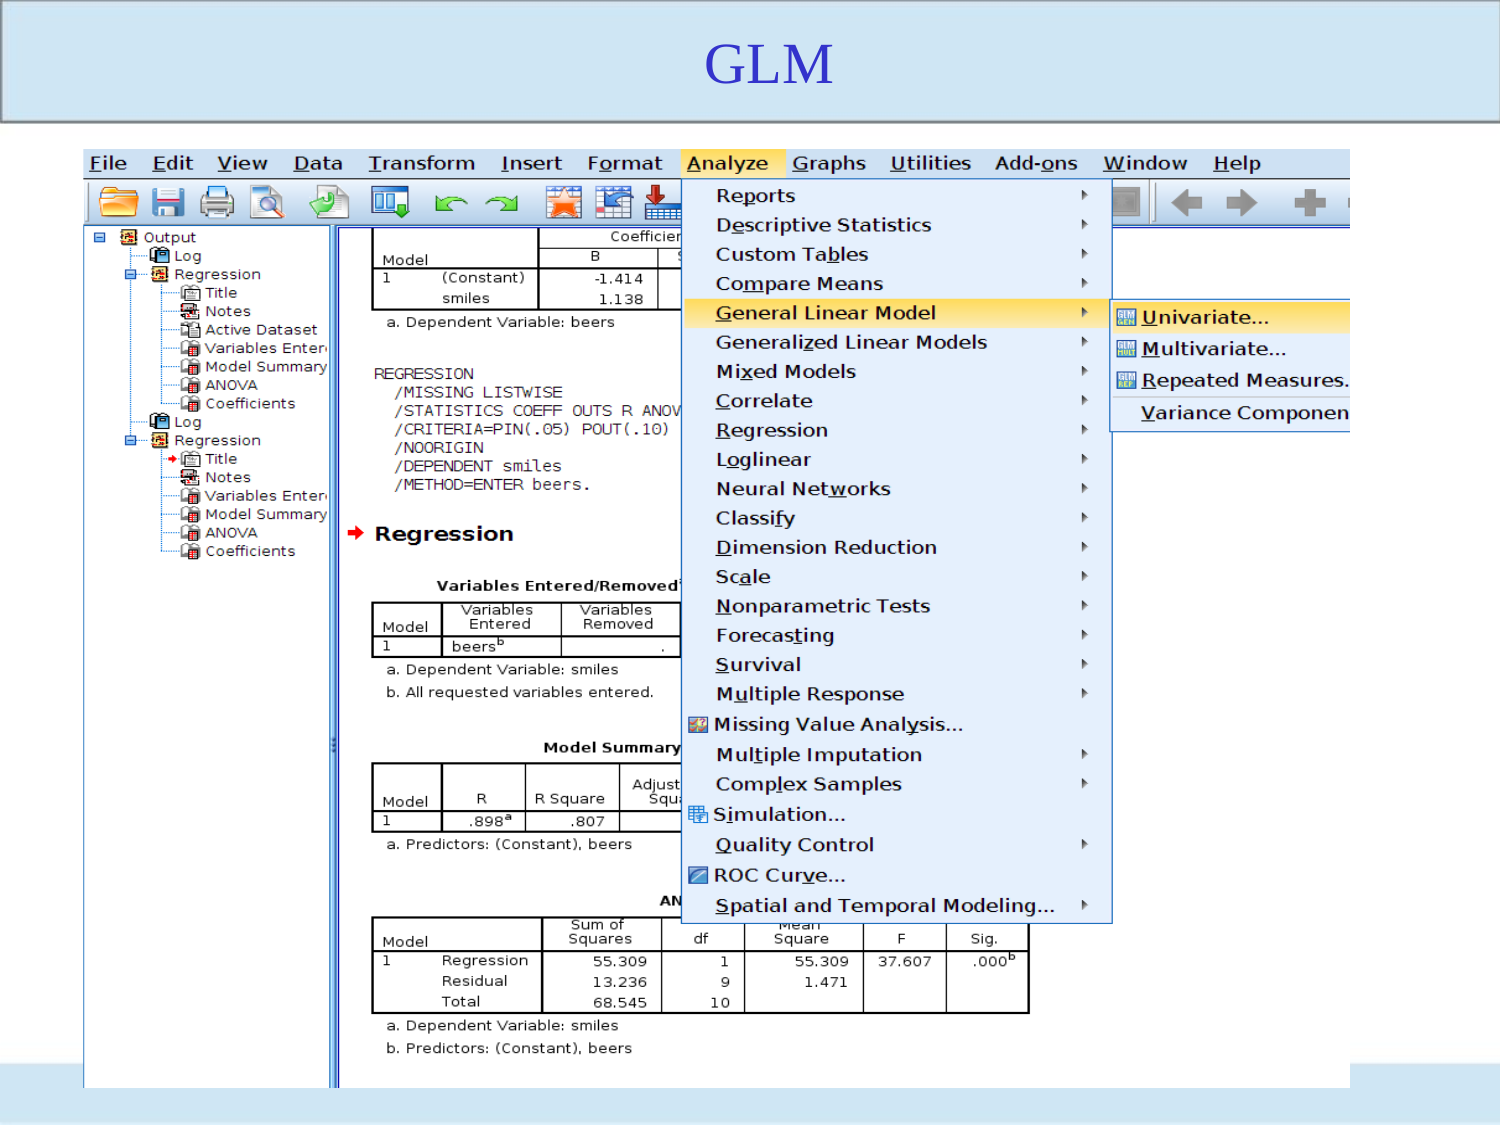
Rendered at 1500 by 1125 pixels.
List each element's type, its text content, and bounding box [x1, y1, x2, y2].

picture [0, 0, 1500, 1125]
title GLM [94, 0, 1445, 154]
